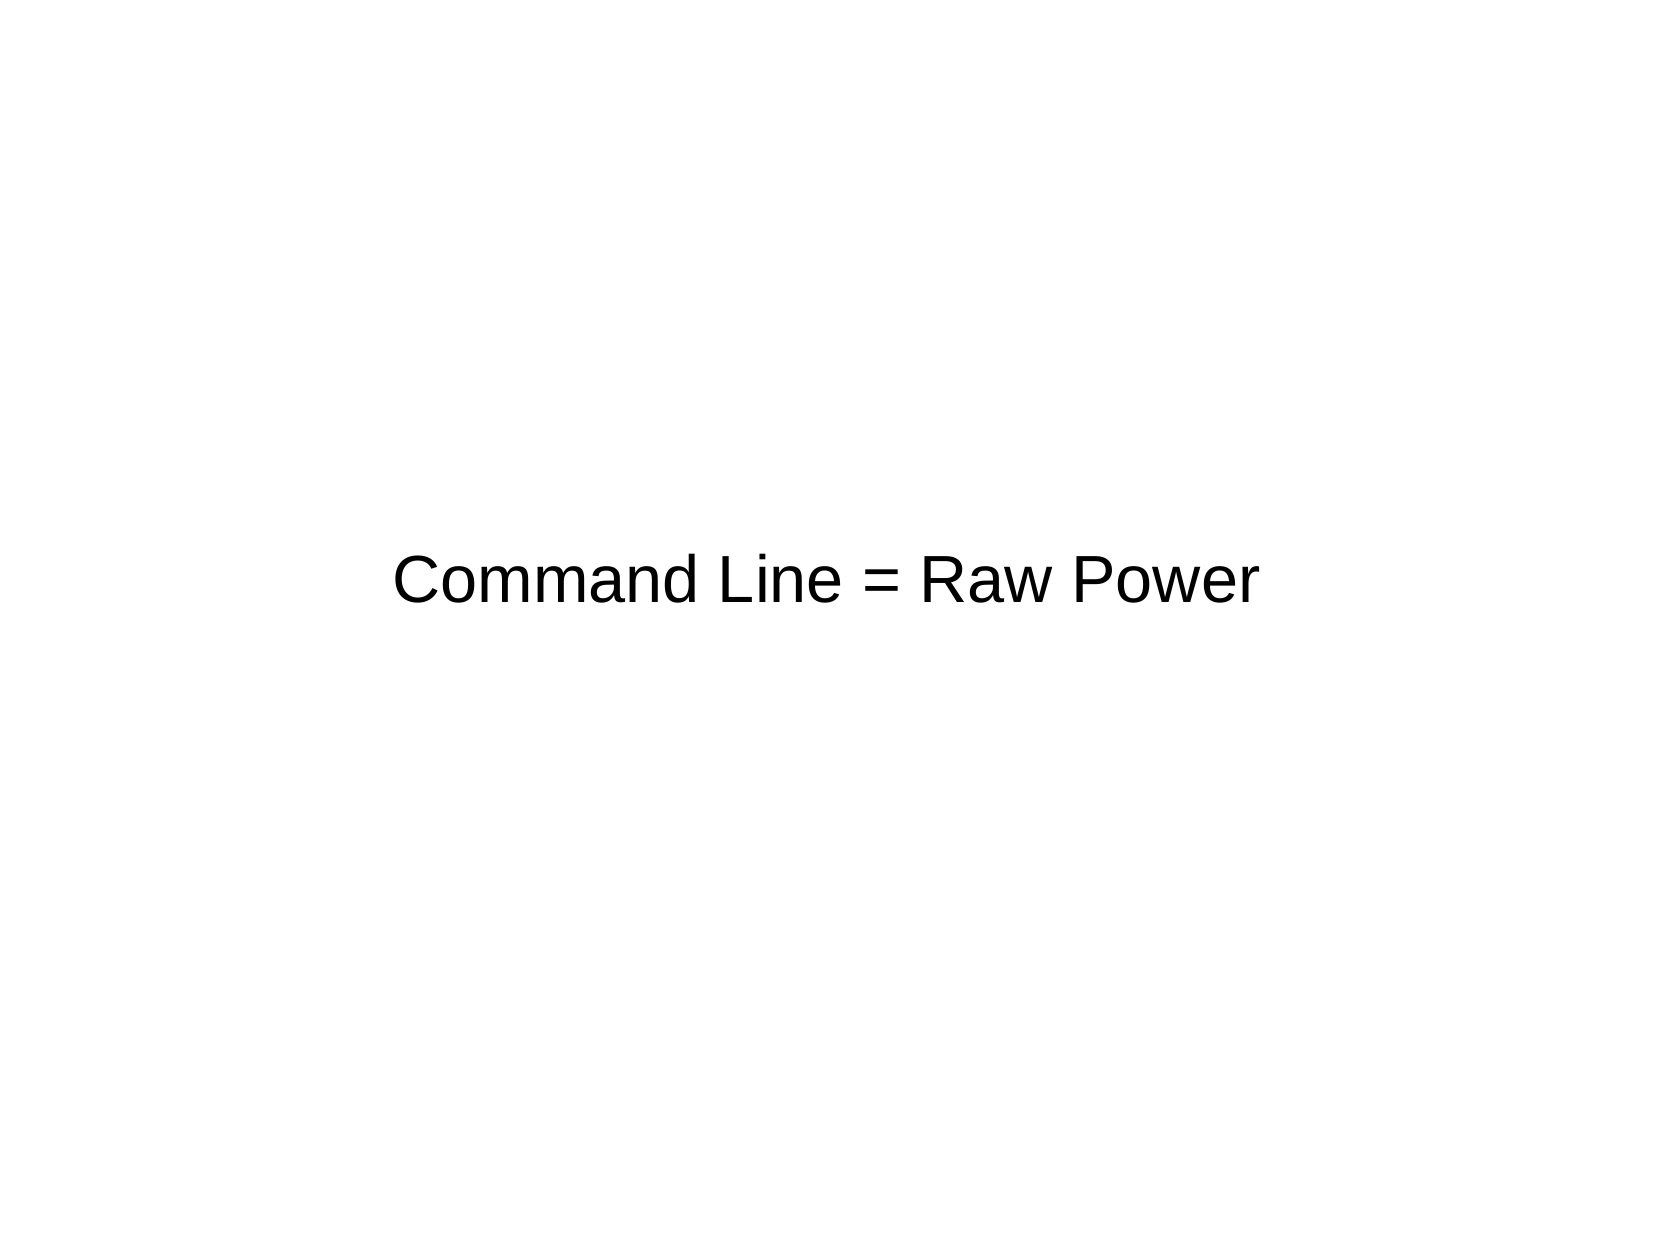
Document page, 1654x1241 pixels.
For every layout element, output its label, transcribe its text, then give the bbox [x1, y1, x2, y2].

subtitle Command Line = Raw Power [82, 49, 1571, 1109]
